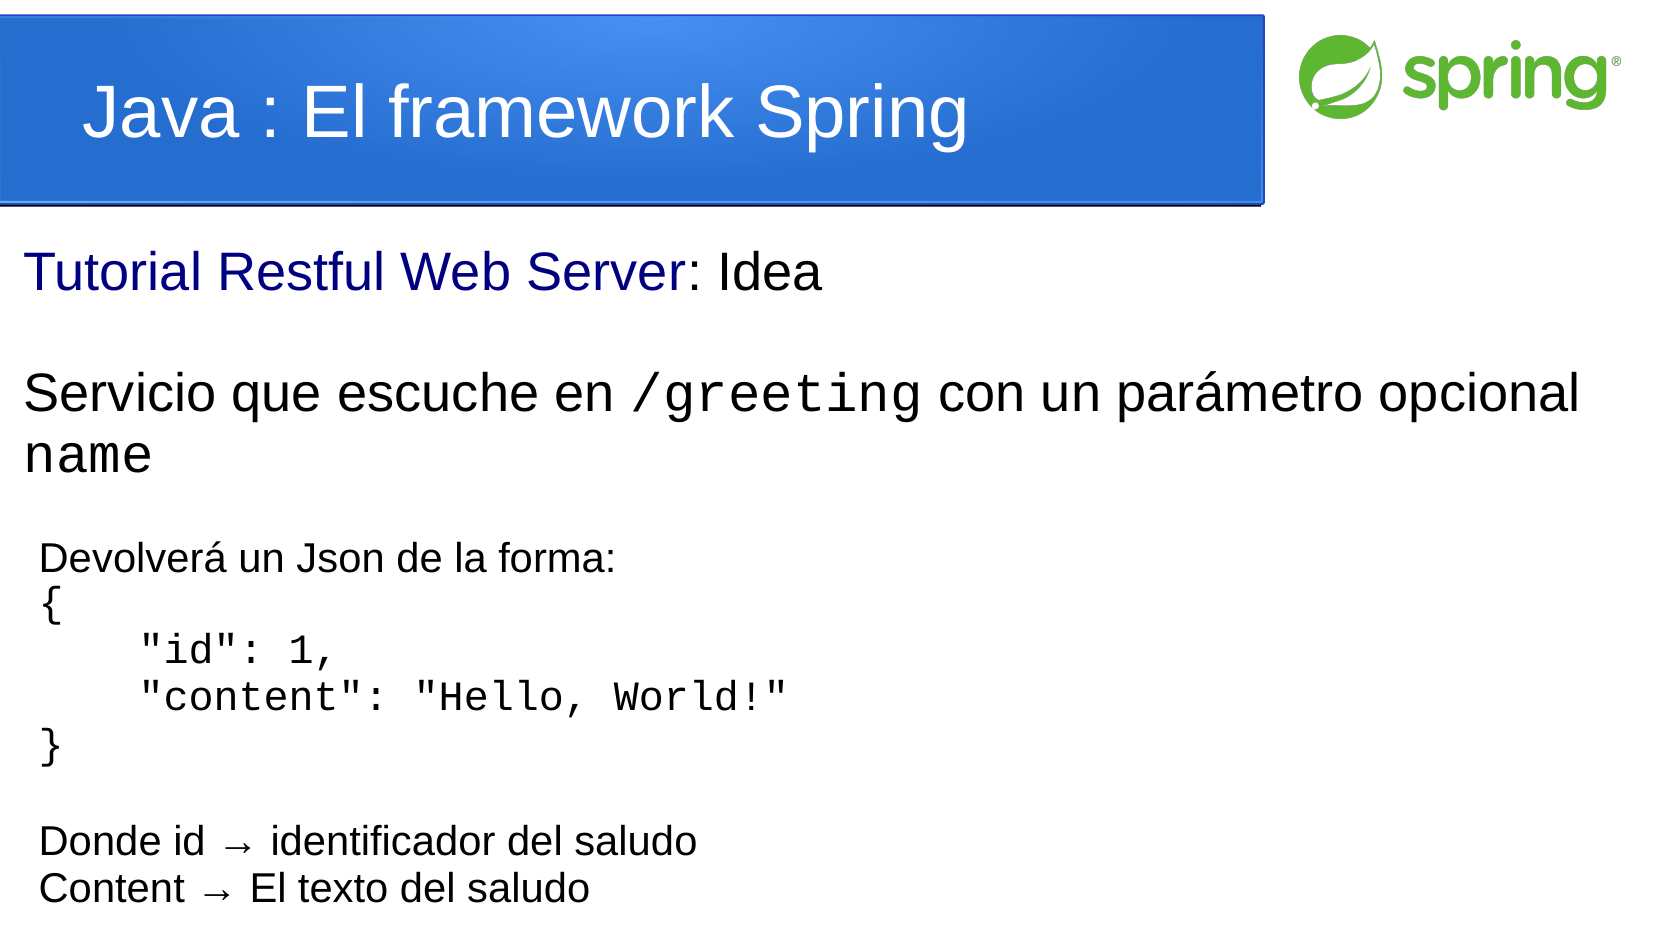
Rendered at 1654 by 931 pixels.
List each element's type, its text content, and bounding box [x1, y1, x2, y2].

subtitle Tutorial Restful Web Server: Idea Servicio que escuche en /greeting con un parámetro opcional name Devolverá un Json de la forma: { "id": 1, "content": "Hello, World!" } Donde id → identificador del saludo Content → El texto del saludo [23, 180, 1642, 931]
picture [1299, 35, 1621, 119]
title Java : El framework Spring [82, 35, 1235, 180]
